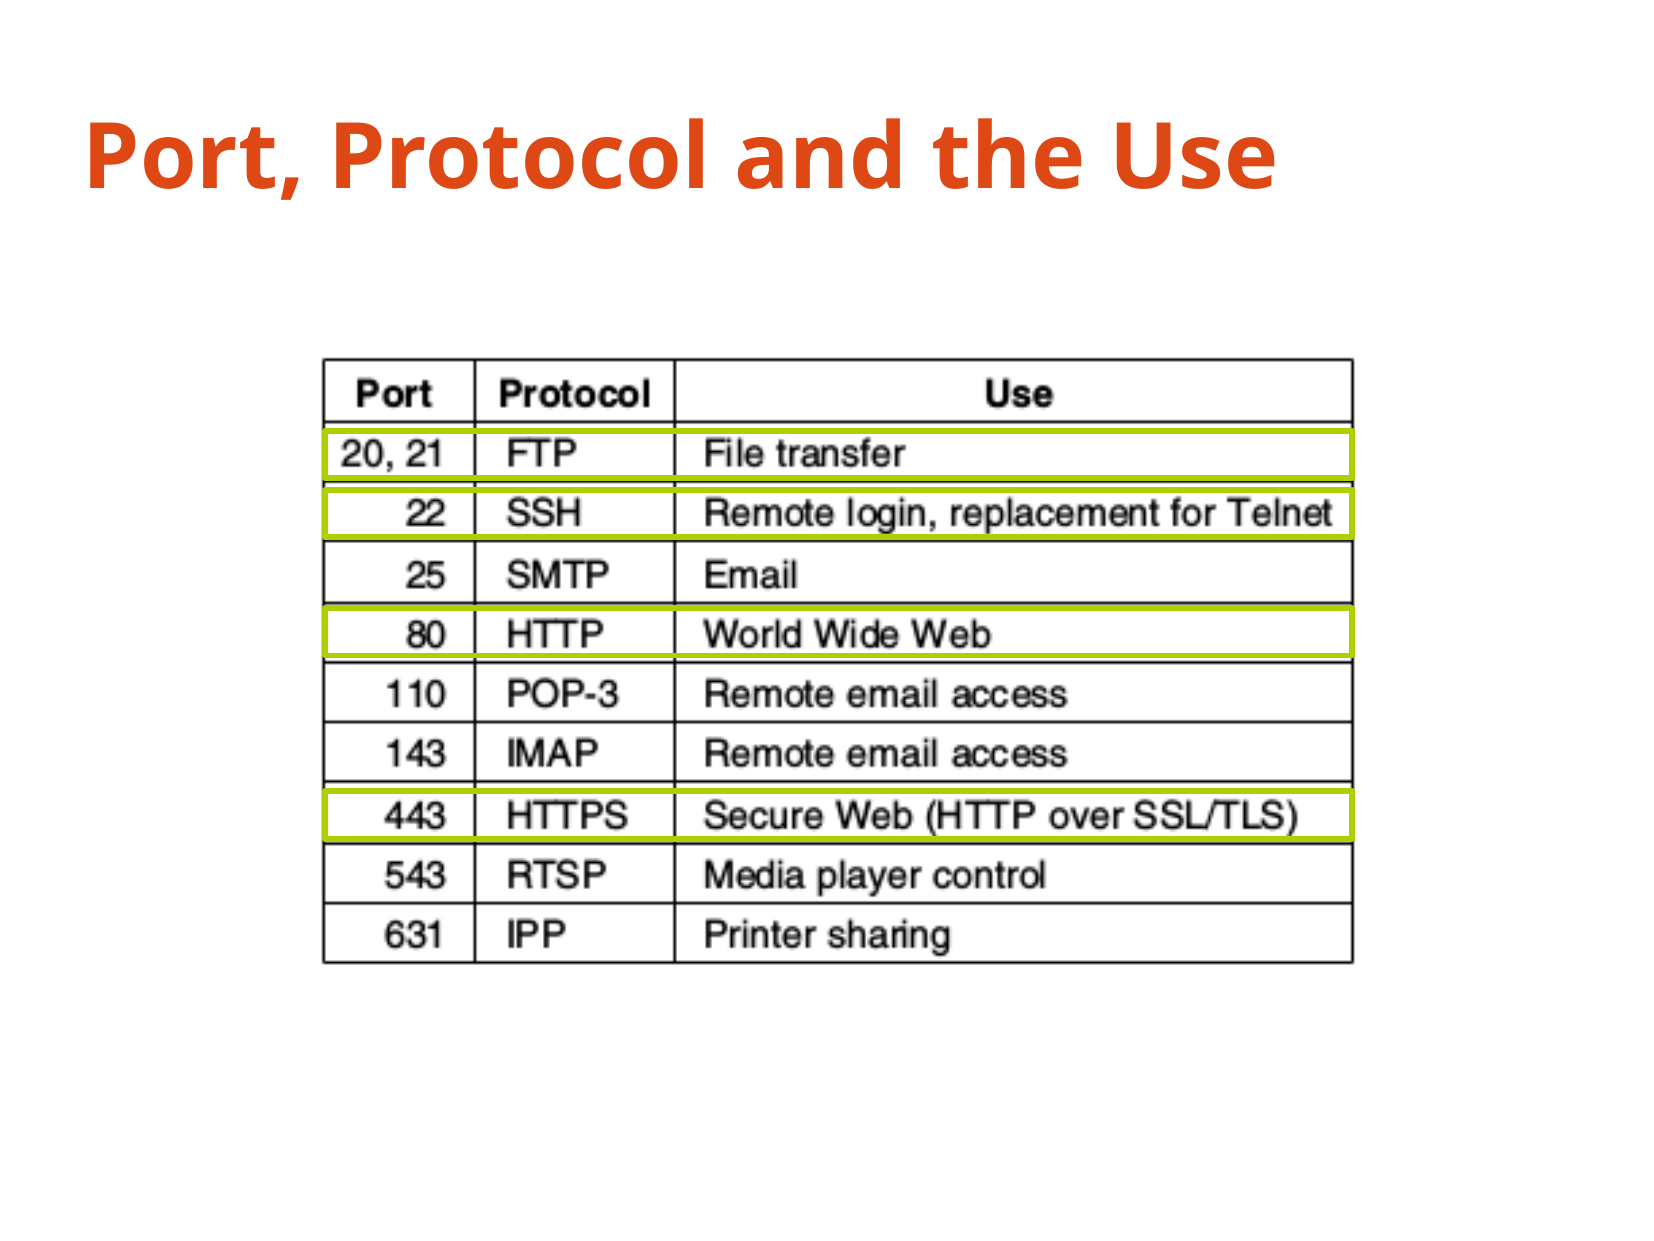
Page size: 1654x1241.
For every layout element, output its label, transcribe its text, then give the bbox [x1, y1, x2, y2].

title Port, Protocol and the Use [82, 49, 1571, 257]
picture [307, 343, 1371, 981]
